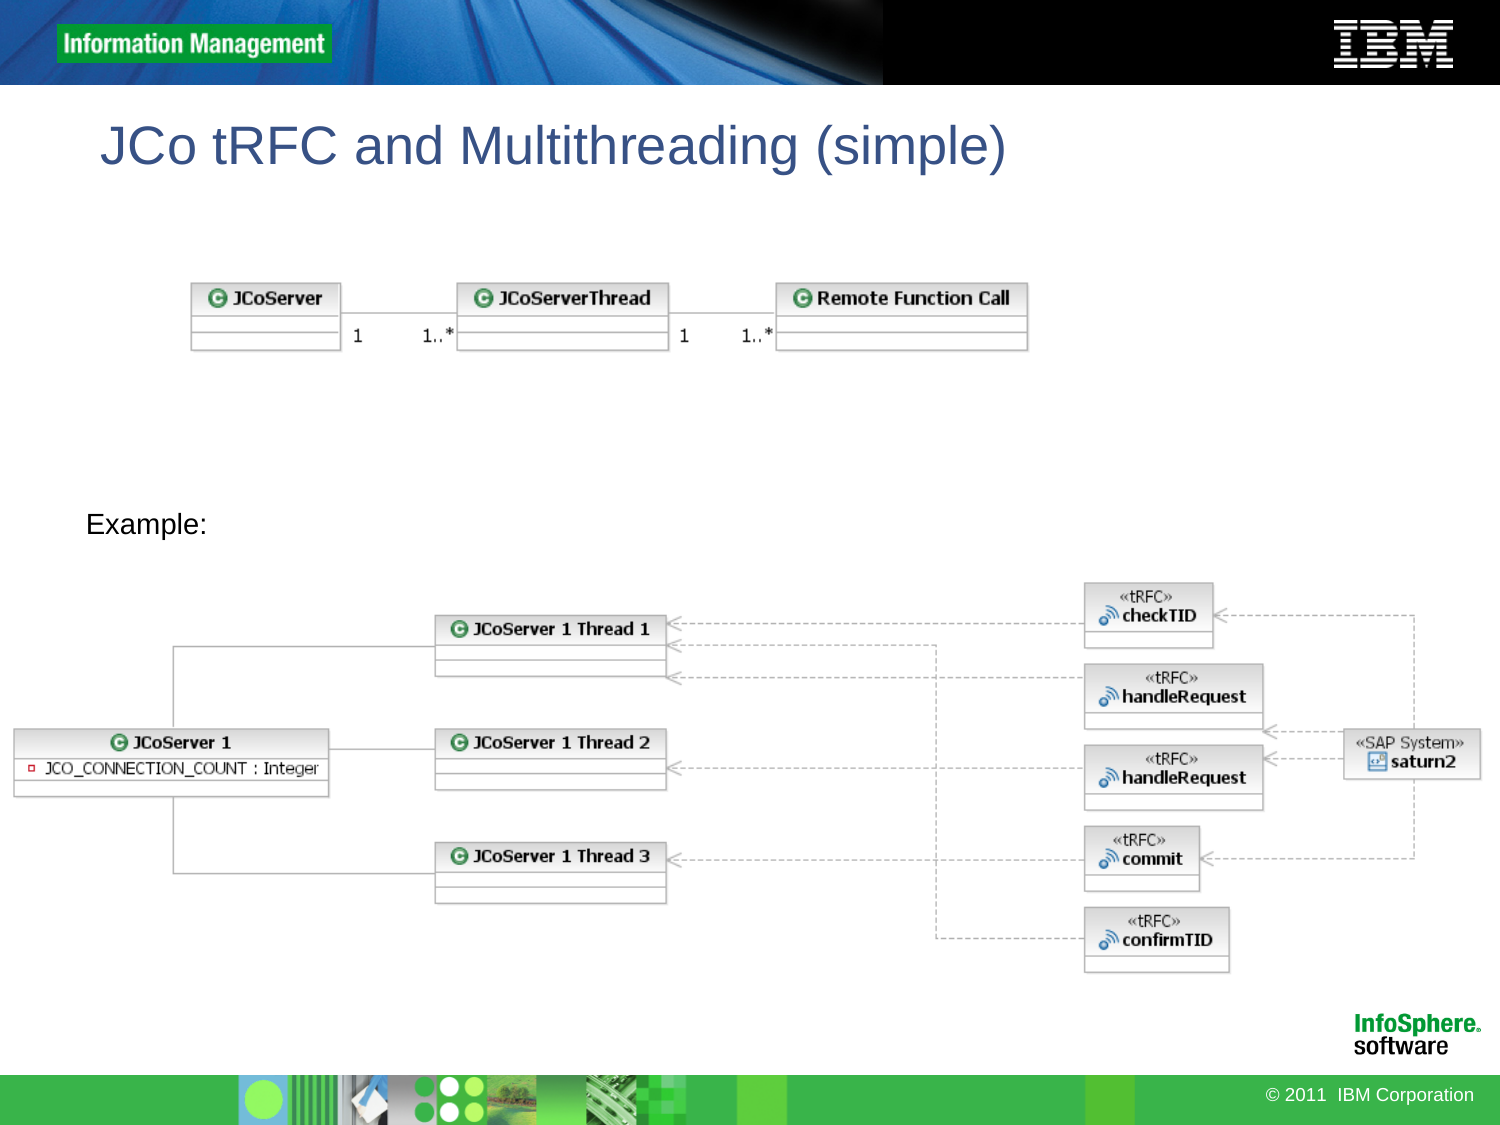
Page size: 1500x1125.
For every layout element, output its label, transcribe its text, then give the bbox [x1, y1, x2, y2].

picture [0, 569, 1500, 988]
picture [0, 0, 883, 85]
title JCo tRFC and Multithreading (simple) [84, 110, 1469, 187]
picture [1334, 20, 1453, 68]
picture [1347, 1008, 1486, 1063]
text_box Example: [71, 500, 223, 549]
picture [176, 247, 1049, 381]
picture [0, 1075, 1500, 1125]
